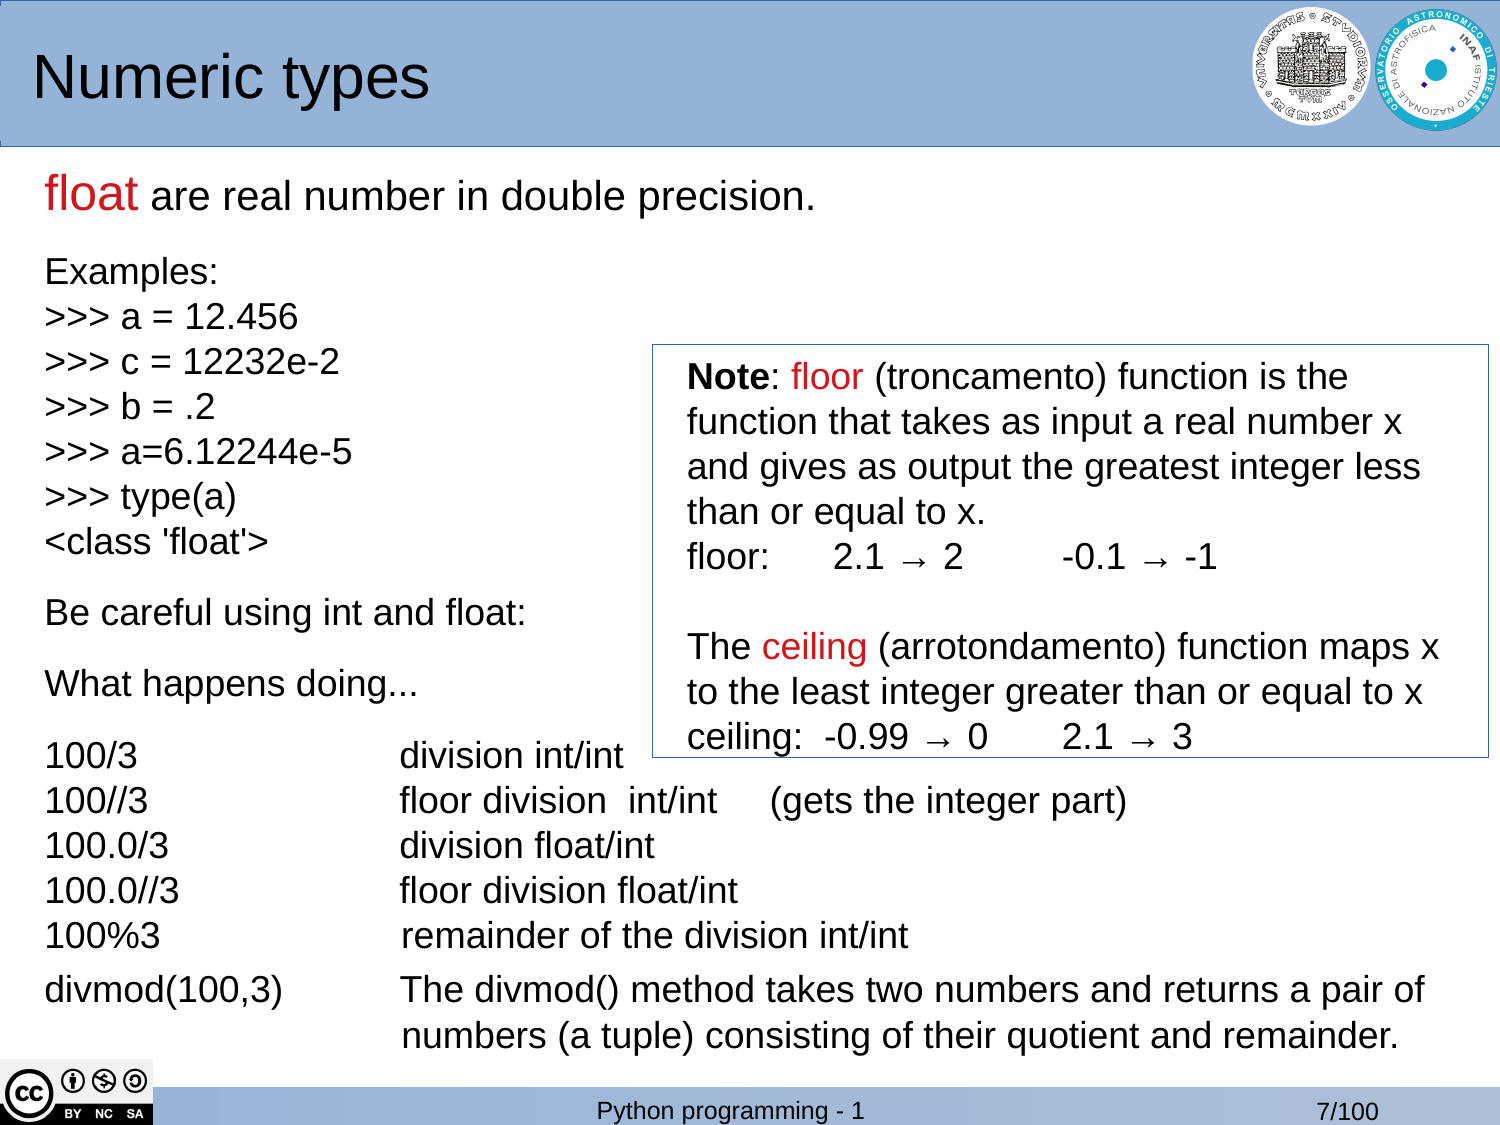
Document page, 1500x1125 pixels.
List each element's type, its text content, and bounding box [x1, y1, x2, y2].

text_box [945, 696, 955, 702]
picture [0, 1059, 153, 1125]
text_box [1064, 696, 1074, 702]
text_box Numeric types [0, 5, 1253, 141]
text_box [702, 696, 713, 702]
text_box [824, 696, 834, 702]
text_box [652, 344, 1489, 758]
text_box [1378, 696, 1389, 702]
text_box [1010, 696, 1020, 702]
list Note: floor (troncamento) function is the function that takes as input a real number x and gives as output the greatest integer less than or equal to x. floor: 2.1 → 2 -0.1 → -1 The ceiling (arrotondamento) function maps x to the least integer greater than or equal to x ceiling: -0.99 → 0 2.1 → 3 [672, 344, 1474, 696]
list float are real number in double precision. Examples: >>> a = 12.456 >>> c = 12232e-2 >>> b = .2 >>> a=6.12244e-5 >>> type(a) <class 'float'> Be careful using int and float: What happens doing... 100/3 division int/int 100//3 floor division int/int (gets the integer part) 100.0/3 division float/int 100.0//3 floor division float/int 100%3 remainder of the division int/int divmod(100,3) The divmod() method takes two numbers and returns a pair of numbers (a tuple) consisting of their quotient and remainder. [29, 152, 1500, 1065]
text_box [1308, 696, 1317, 702]
text_box [1328, 696, 1338, 702]
text_box [1170, 696, 1180, 702]
picture [1253, 0, 1500, 152]
text_box [1222, 696, 1233, 702]
text_box [1286, 696, 1296, 702]
